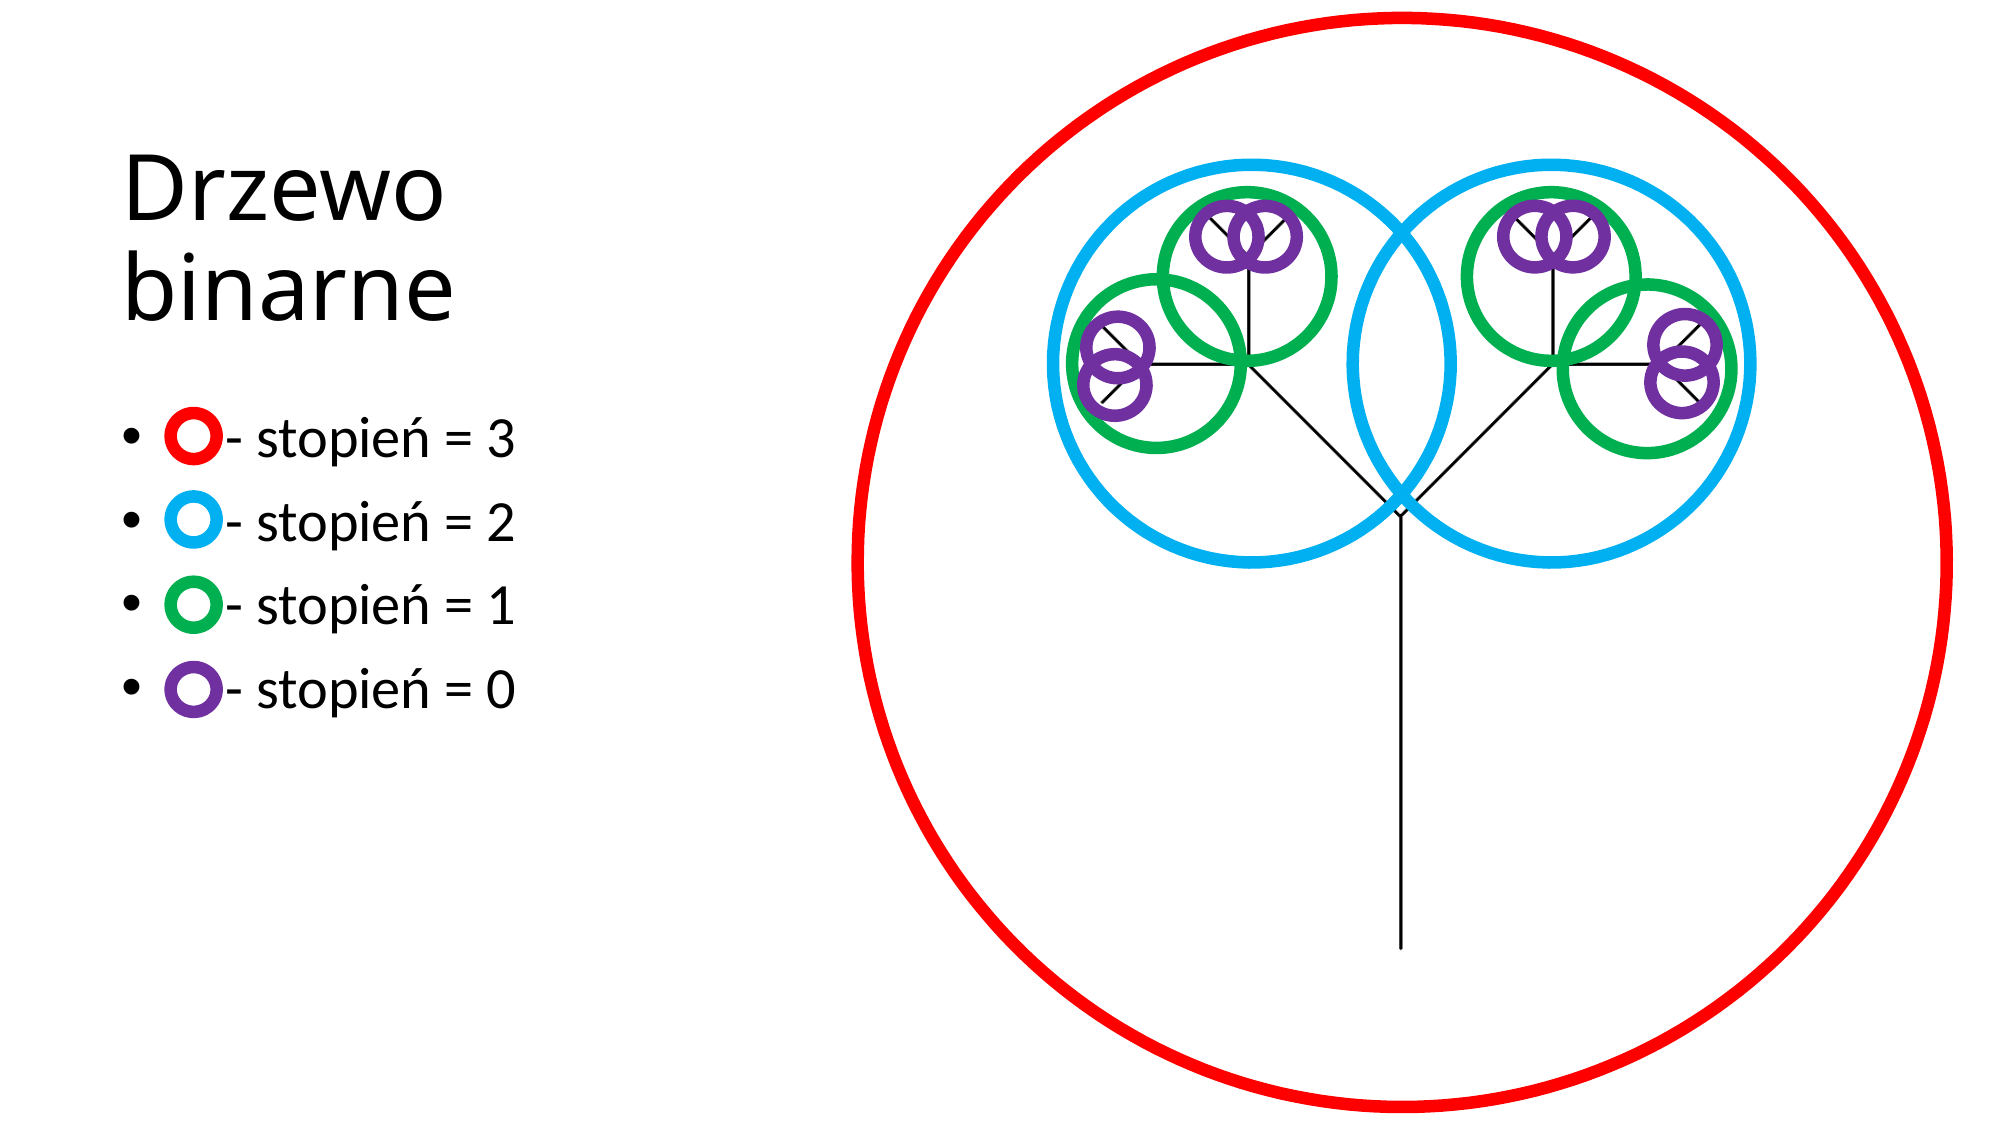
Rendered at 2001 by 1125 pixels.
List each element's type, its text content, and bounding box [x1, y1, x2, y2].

picture [1605, 164, 1751, 310]
picture [1053, 164, 1199, 308]
list - stopień = 3 - stopień = 2 - stopień = 1 - stopień = 0 [106, 399, 706, 1021]
picture [1060, 172, 1392, 555]
picture [1360, 245, 1444, 483]
picture [1053, 417, 1751, 961]
picture [1412, 172, 1743, 555]
title Drzewo binarne [106, 103, 740, 379]
picture [1305, 164, 1499, 222]
